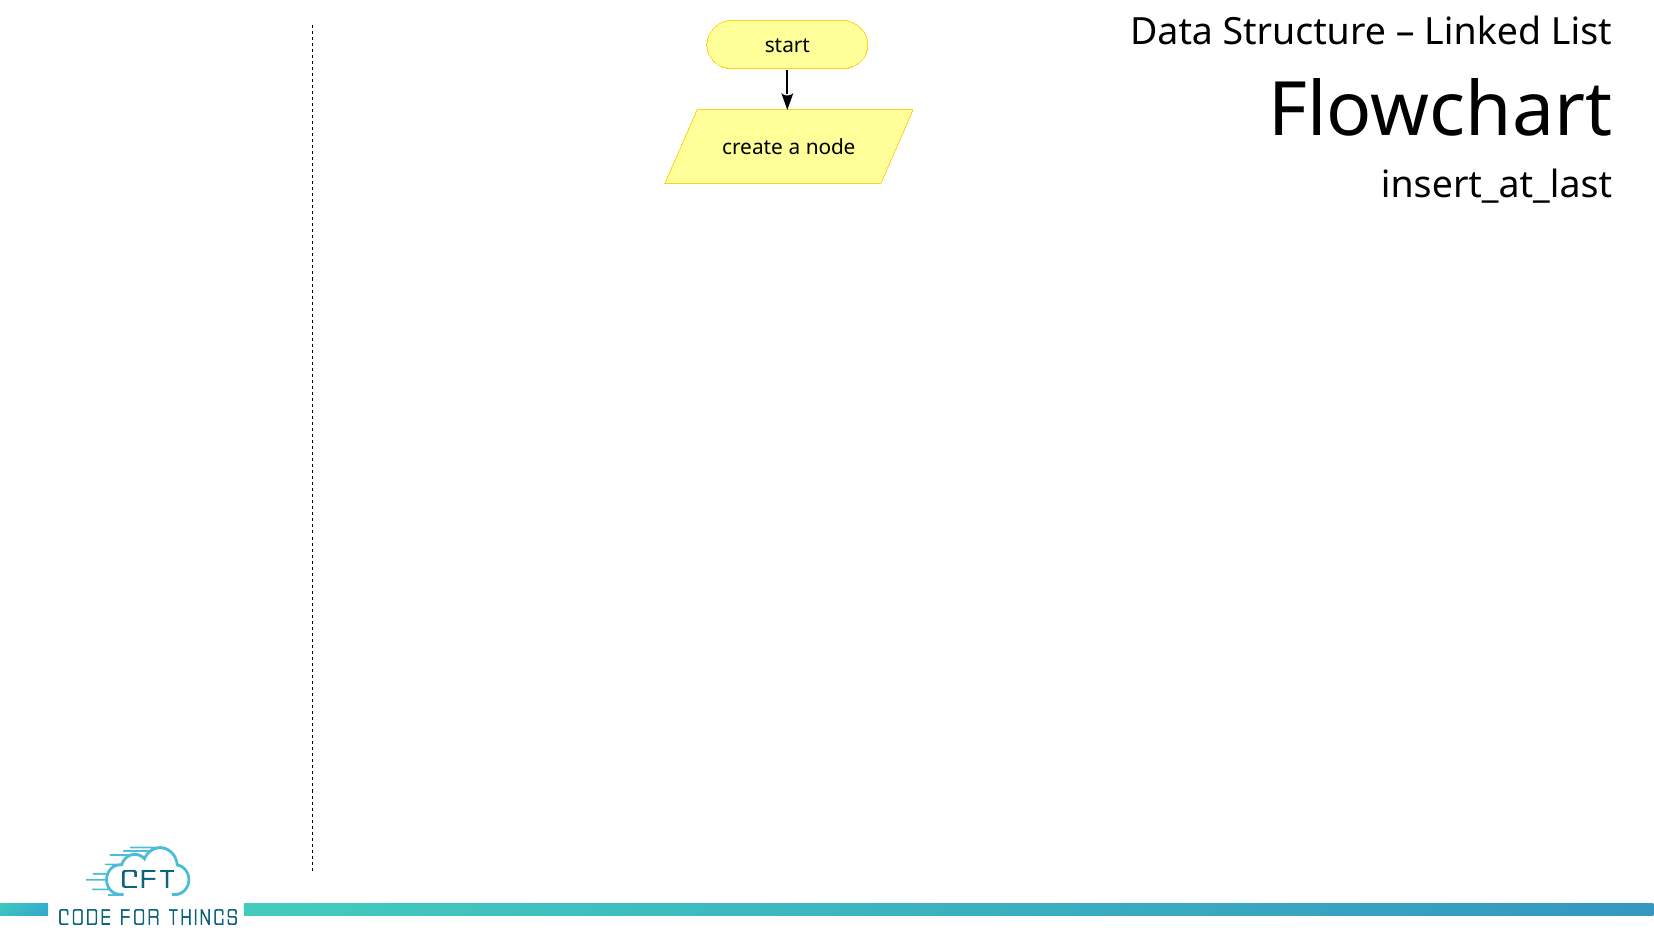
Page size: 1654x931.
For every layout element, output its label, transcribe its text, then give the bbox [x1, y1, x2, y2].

picture [59, 846, 237, 925]
title Data Structure – Linked List Flowchart insert_at_last [1093, 0, 1613, 216]
text_box create a node [664, 109, 913, 184]
text_box start [706, 20, 868, 69]
